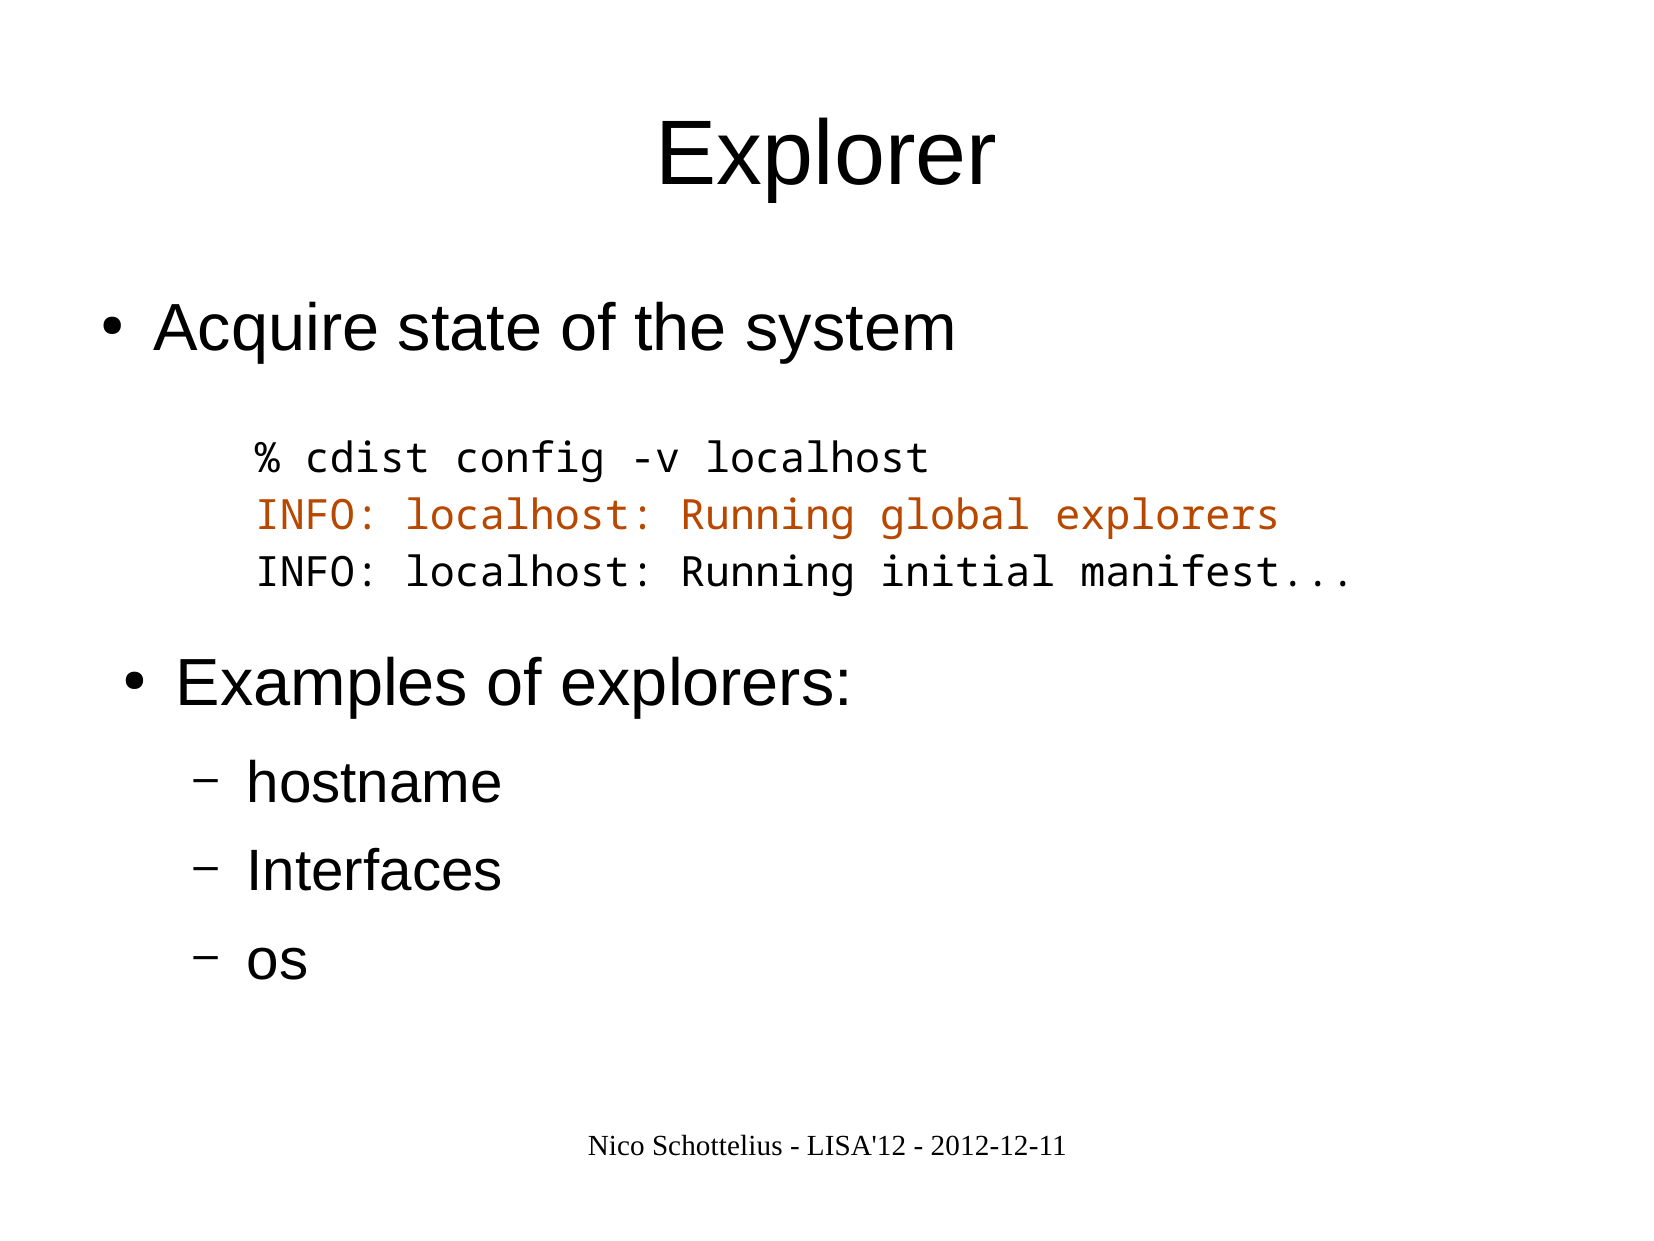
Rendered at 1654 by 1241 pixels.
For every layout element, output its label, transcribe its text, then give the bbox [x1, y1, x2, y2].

list Examples of explorers: hostname Interfaces os [104, 645, 1006, 1075]
text_box % cdist config -v localhost INFO: localhost: Running global explorers INFO: localhost: Running initial manifest... [240, 420, 1471, 601]
title Explorer [82, 49, 1571, 257]
list Acquire state of the system [82, 290, 1538, 406]
